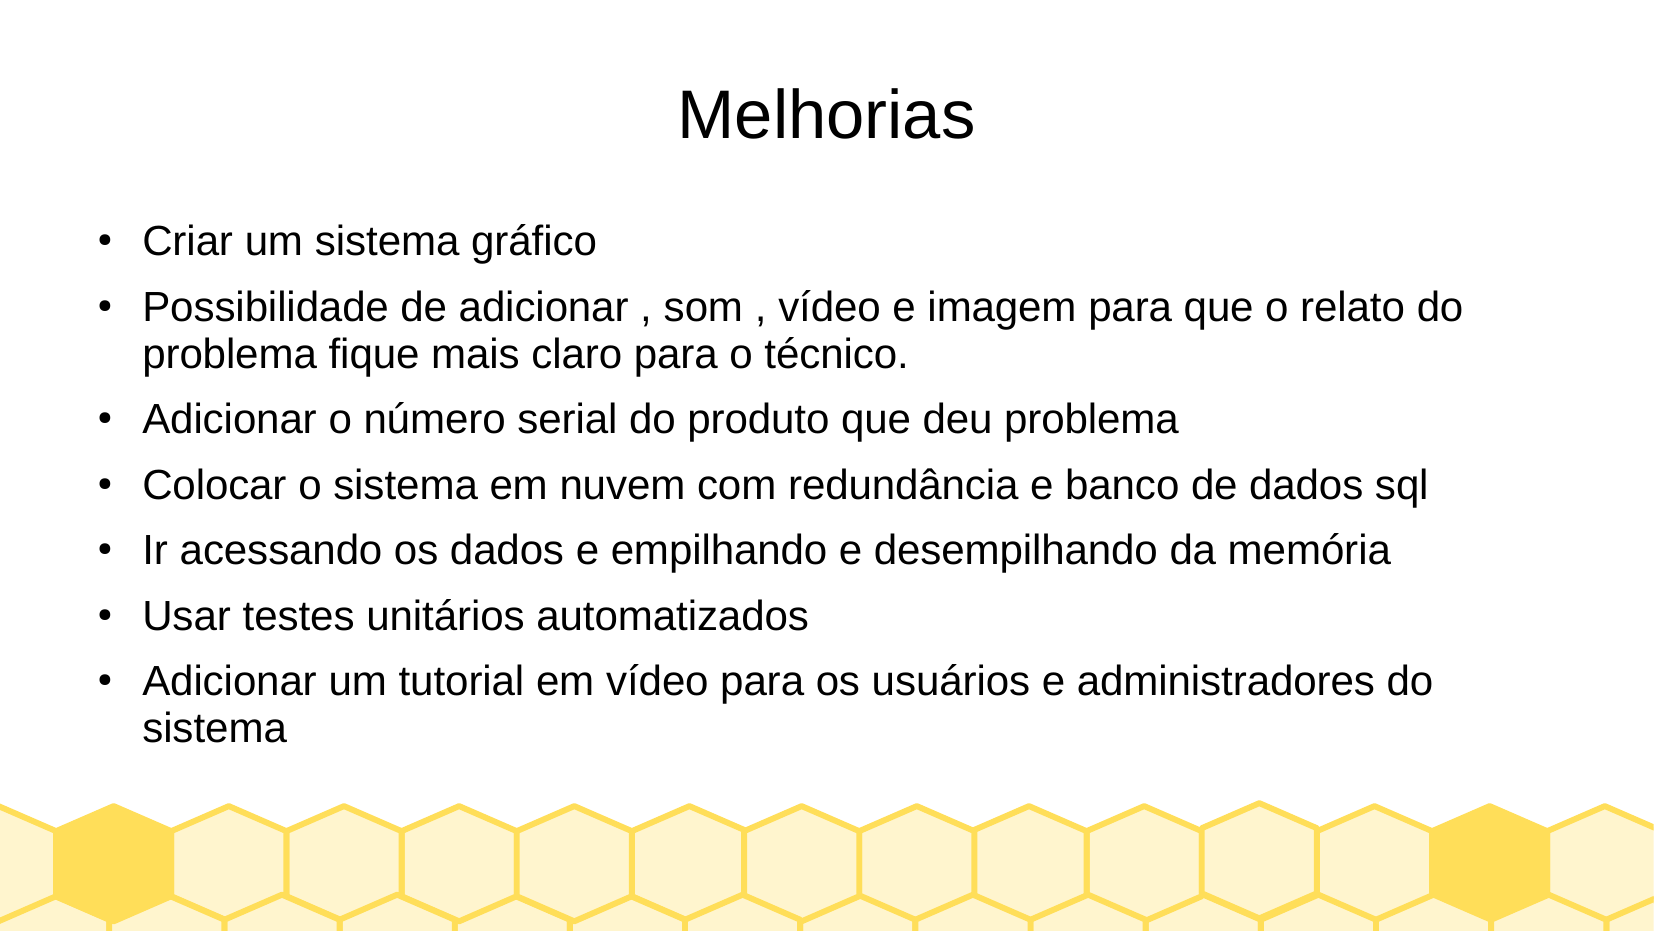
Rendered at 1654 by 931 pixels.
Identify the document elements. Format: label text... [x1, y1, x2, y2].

title Melhorias [82, 37, 1571, 193]
list Criar um sistema gráfico Possibilidade de adicionar , som , vídeo e imagem para que o relato do problema fique mais claro para o técnico. Adicionar o número serial do produto que deu problema Colocar o sistema em nuvem com redundância e banco de dados sql Ir acessando os dados e empilhando e desempilhando da memória Usar testes unitários automatizados Adicionar um tutorial em vídeo para os usuários e administradores do sistema [82, 217, 1571, 758]
